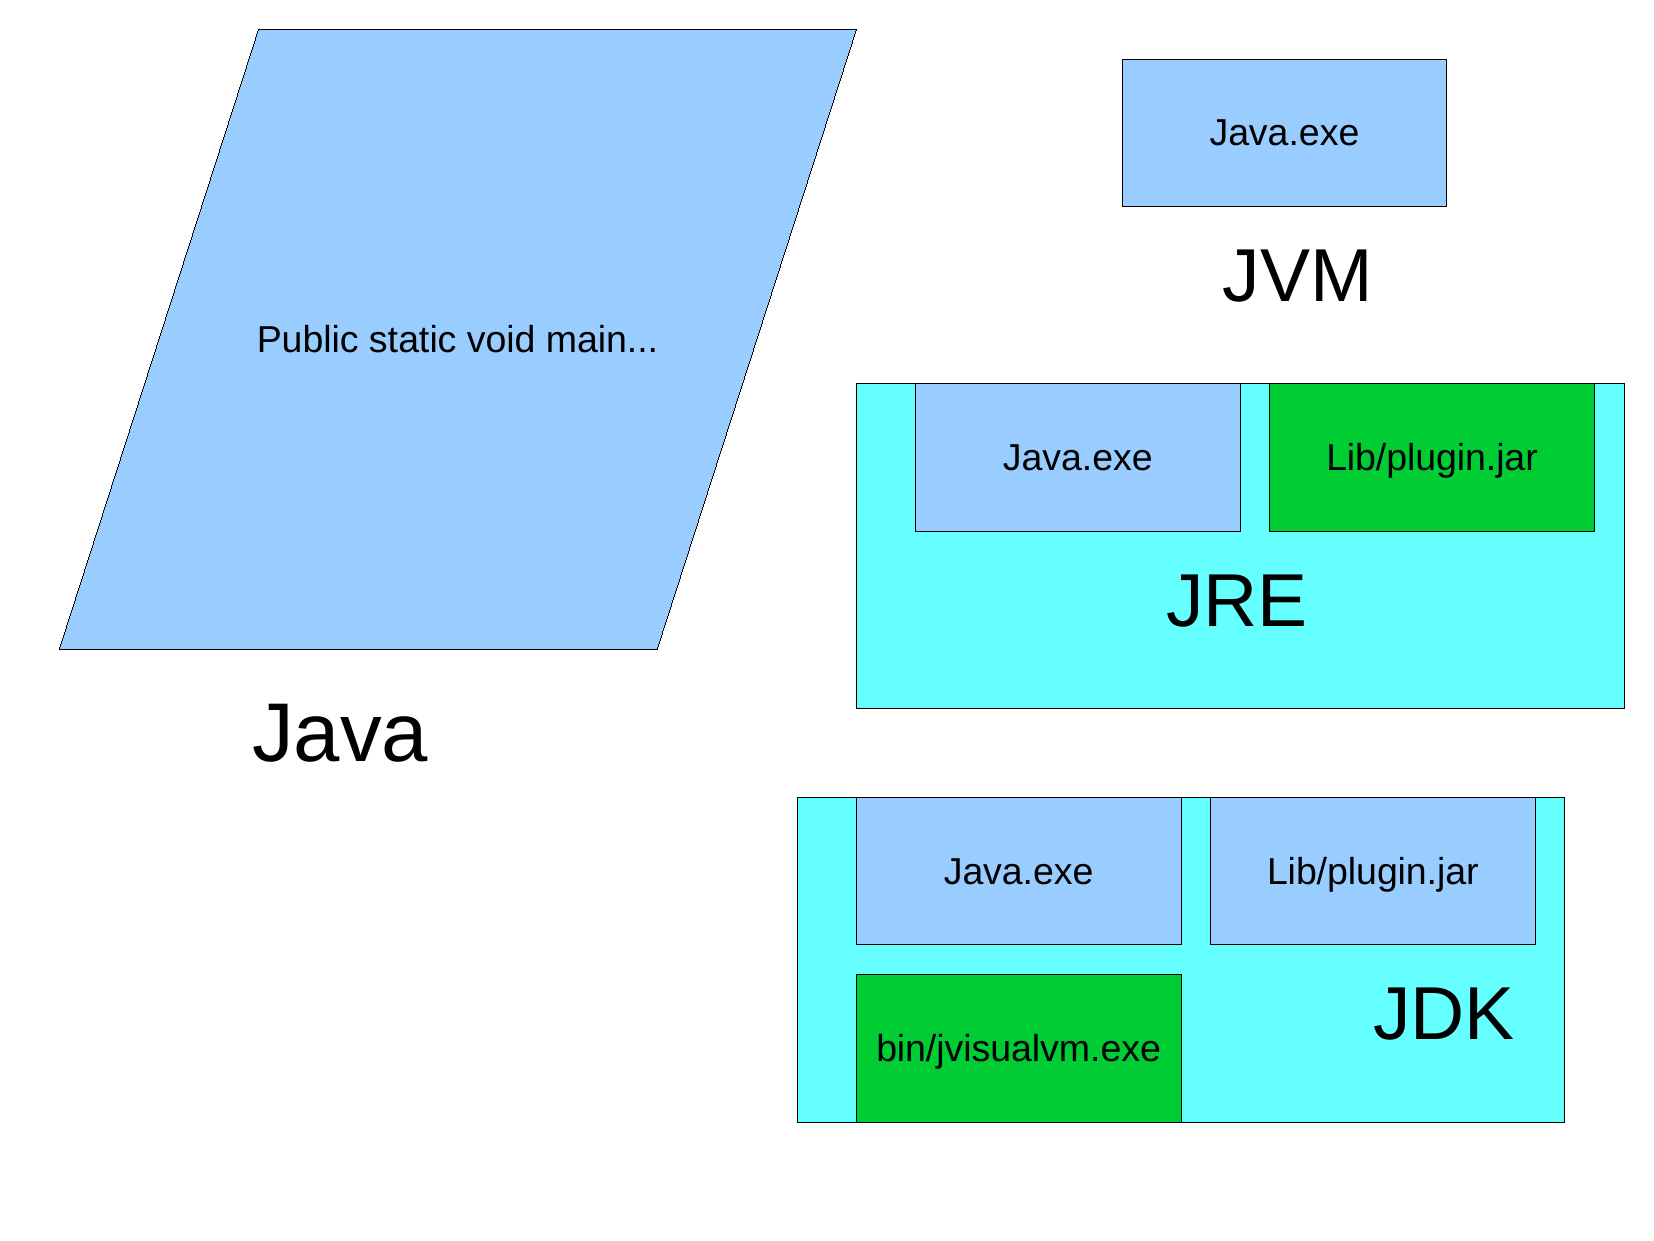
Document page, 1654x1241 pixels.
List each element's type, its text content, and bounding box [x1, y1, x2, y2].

text_box [797, 797, 1565, 1123]
text_box Lib/plugin.jar [1269, 383, 1595, 532]
text_box Java [237, 679, 443, 787]
text_box Java.exe [856, 797, 1182, 945]
text_box Java.exe [915, 383, 1241, 532]
text_box Java.exe [1122, 59, 1447, 207]
text_box JVM [1208, 226, 1388, 325]
text_box bin/jvisualvm.exe [856, 974, 1182, 1123]
text_box Public static void main... [59, 29, 857, 650]
text_box Lib/plugin.jar [1210, 797, 1536, 945]
text_box [856, 383, 1625, 709]
text_box JDK [1358, 964, 1530, 1063]
text_box JRE [1151, 550, 1323, 650]
